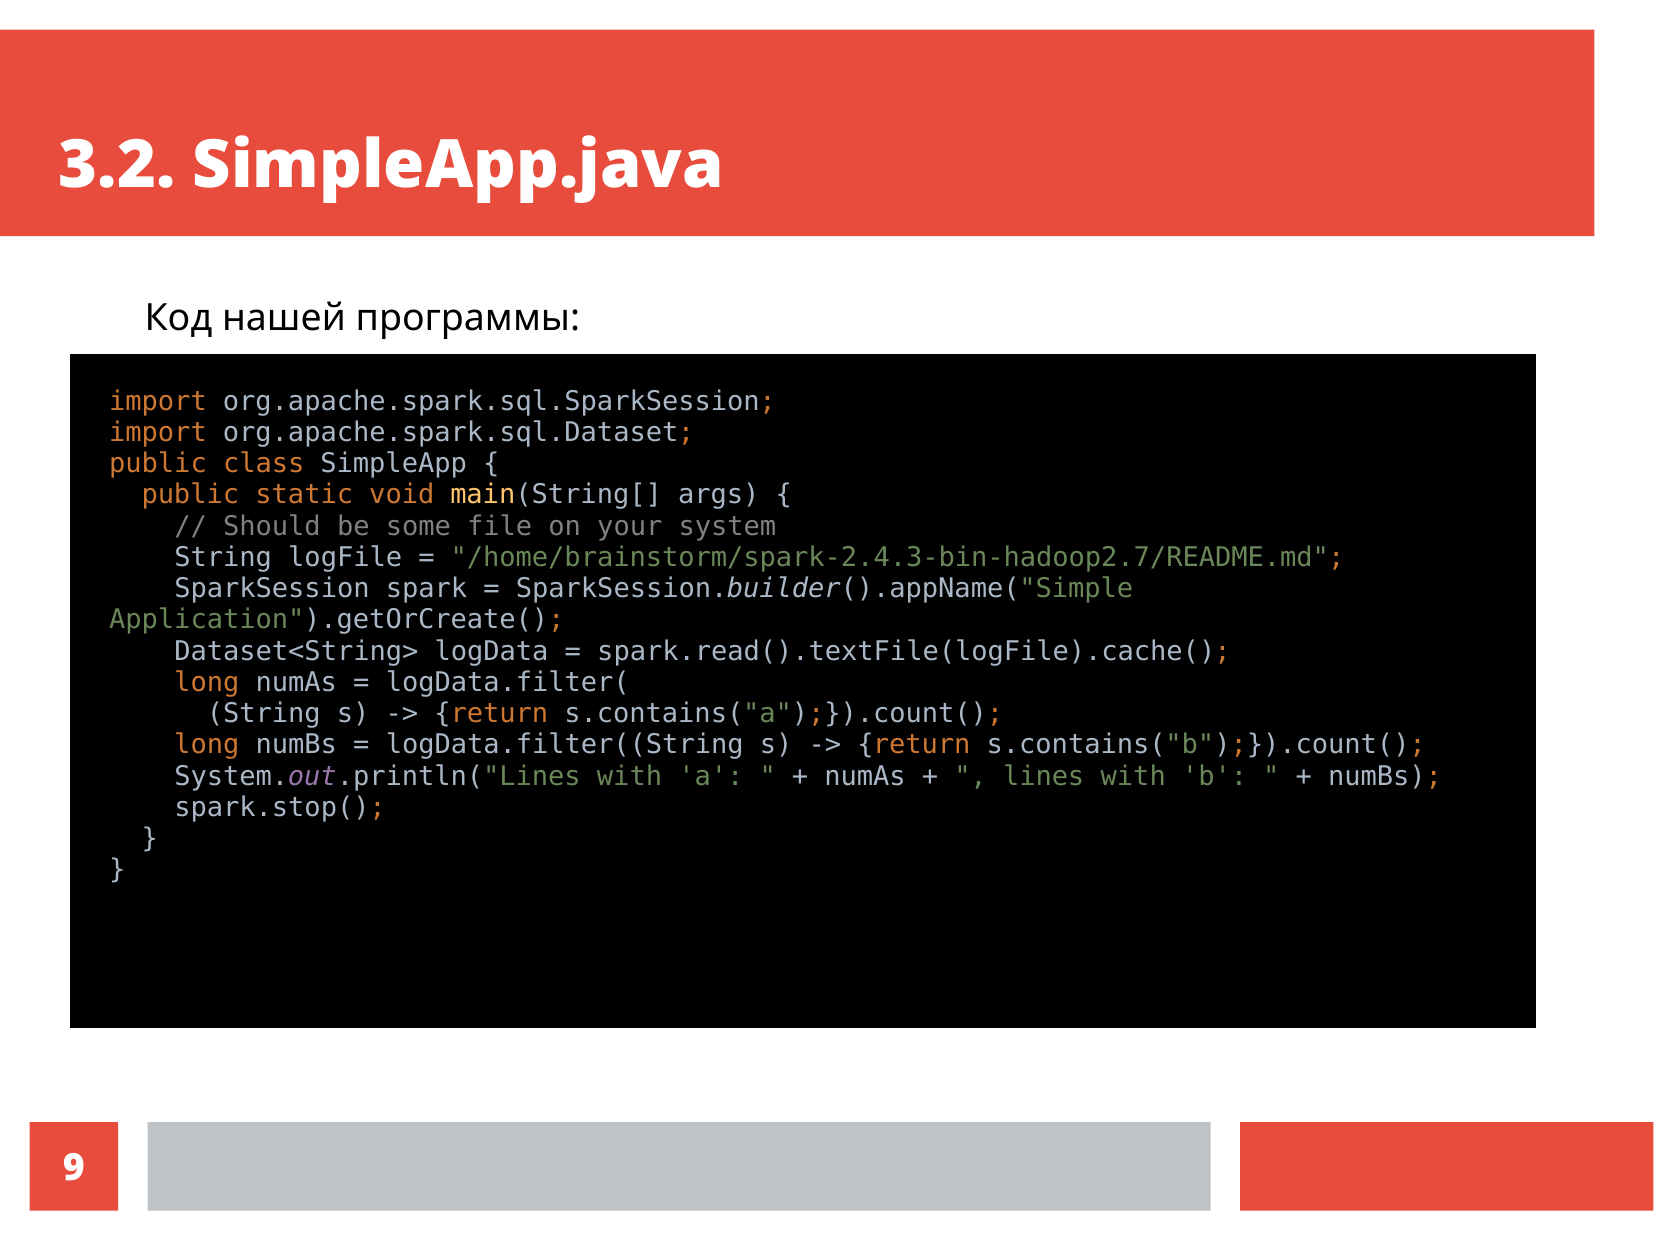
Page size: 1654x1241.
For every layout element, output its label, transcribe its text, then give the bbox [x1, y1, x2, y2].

text_box [70, 354, 1536, 1028]
text_box import org.apache.spark.sql.SparkSession; import org.apache.spark.sql.Dataset; public class SimpleApp { public static void main(String[] args) { // Should be some file on your system String logFile = "/home/brainstorm/spark-2.4.3-bin-hadoop2.7/README.md"; SparkSession spark = SparkSession.builder().appName("Simple Application").getOrCreate(); Dataset<String> logData = spark.read().textFile(logFile).cache(); long numAs = logData.filter( (String s) -> {return s.contains("a");}).count(); long numBs = logData.filter((String s) -> {return s.contains("b");}).count(); System.out.println("Lines with 'a': " + numAs + ", lines with 'b': " + numBs); spark.stop(); } } [94, 377, 1512, 1049]
title 3.2. SimpleApp.java [59, 59, 1595, 207]
text_box Код нашей программы: [129, 283, 625, 342]
